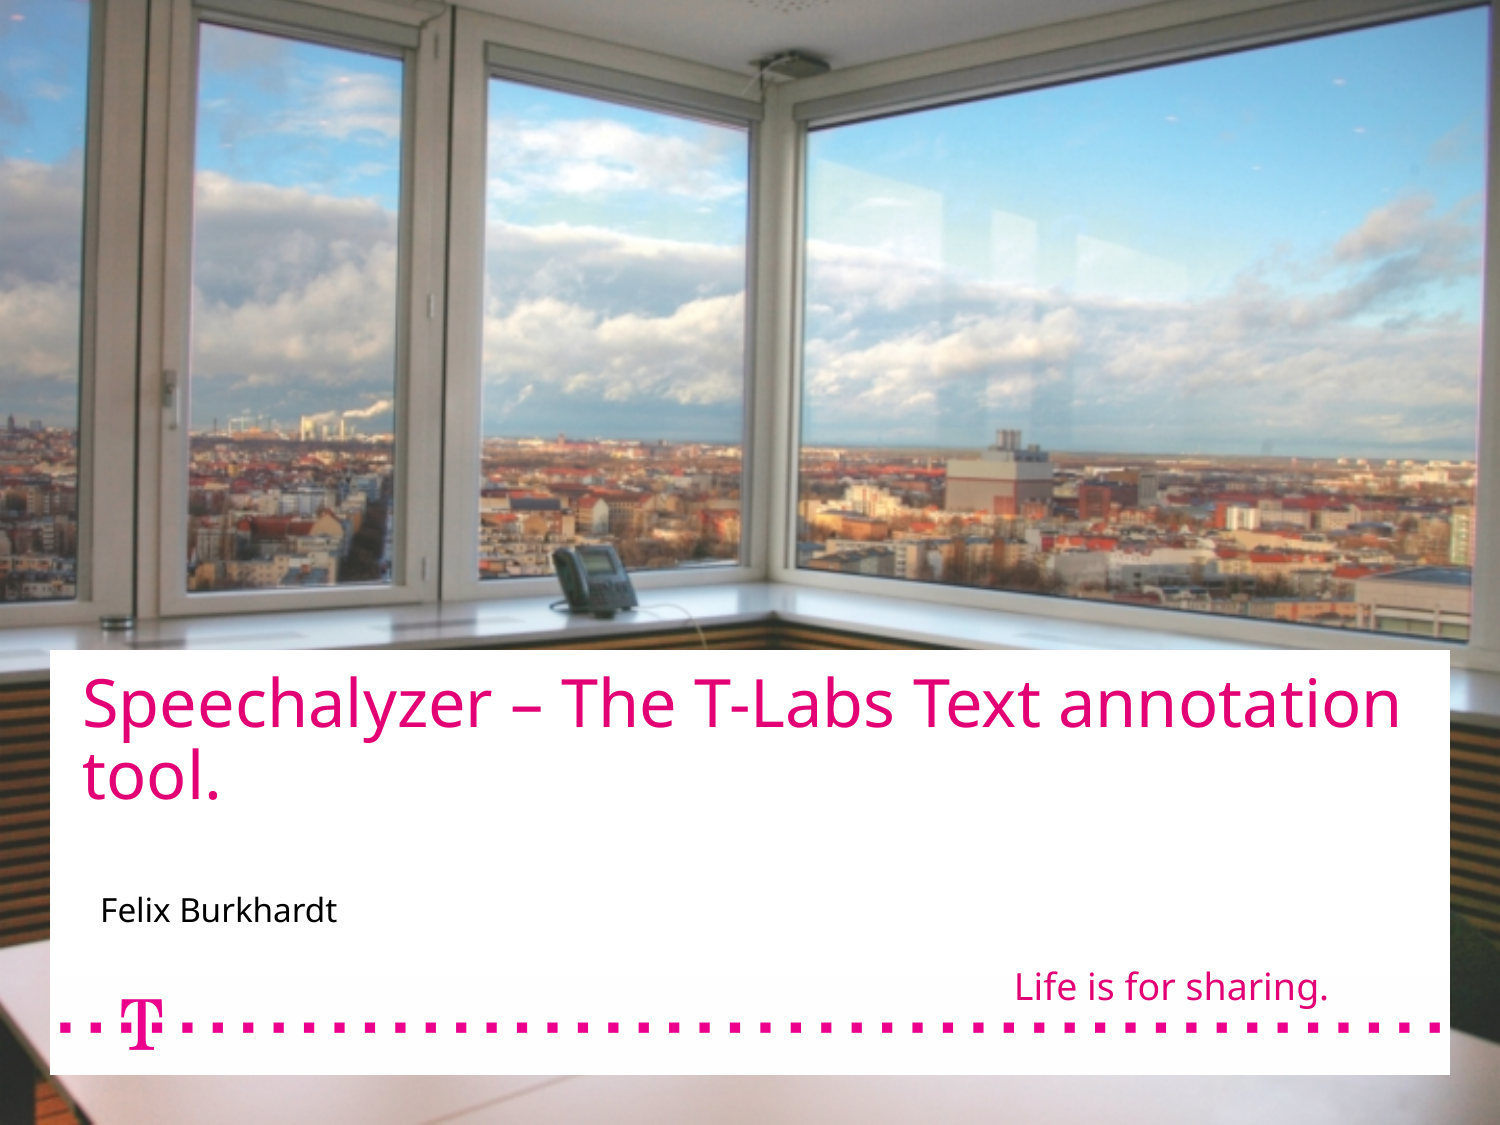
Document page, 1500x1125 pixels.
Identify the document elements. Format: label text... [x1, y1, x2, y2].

subtitle Felix Burkhardt [61, 899, 1462, 951]
picture [0, 0, 1500, 1125]
title Speechalyzer – The T-Labs Text annotation tool. [46, 649, 1447, 950]
